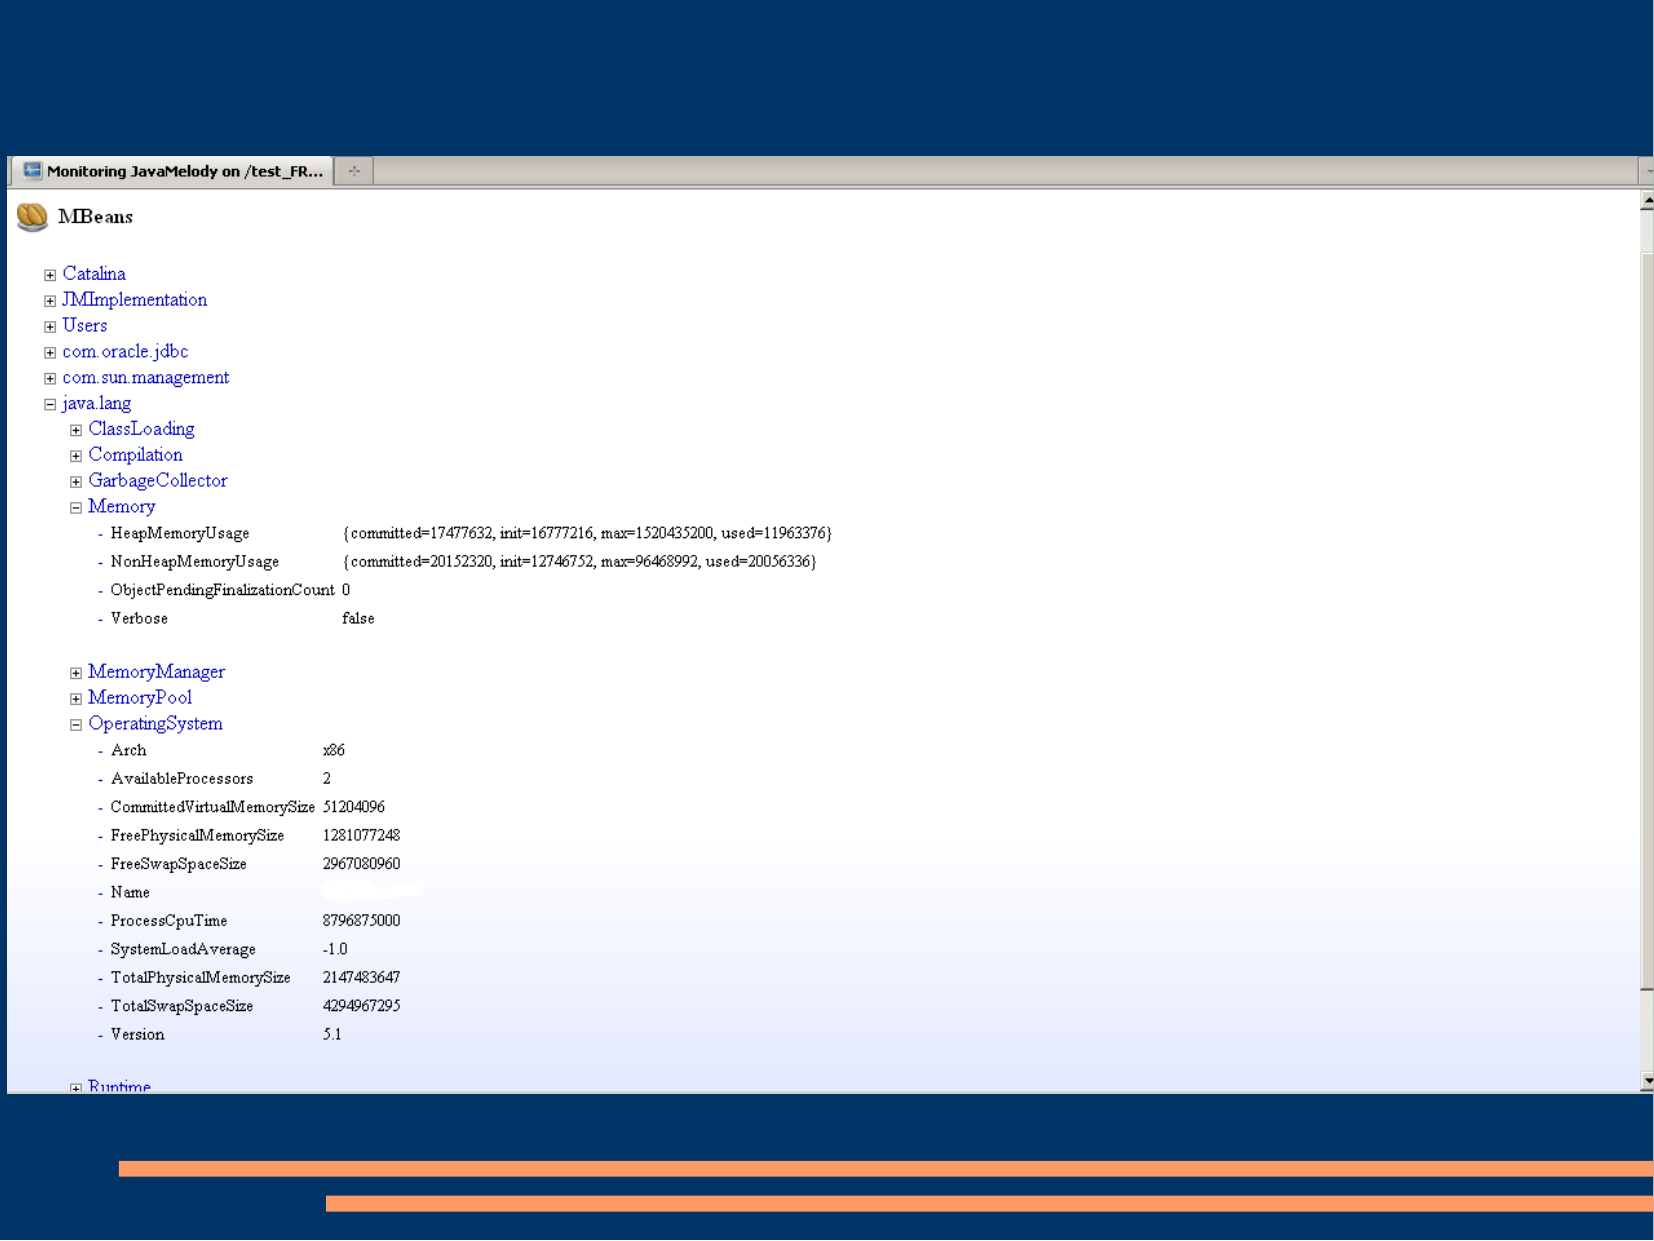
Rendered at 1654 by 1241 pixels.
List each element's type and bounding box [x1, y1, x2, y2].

picture [7, 156, 1654, 1094]
